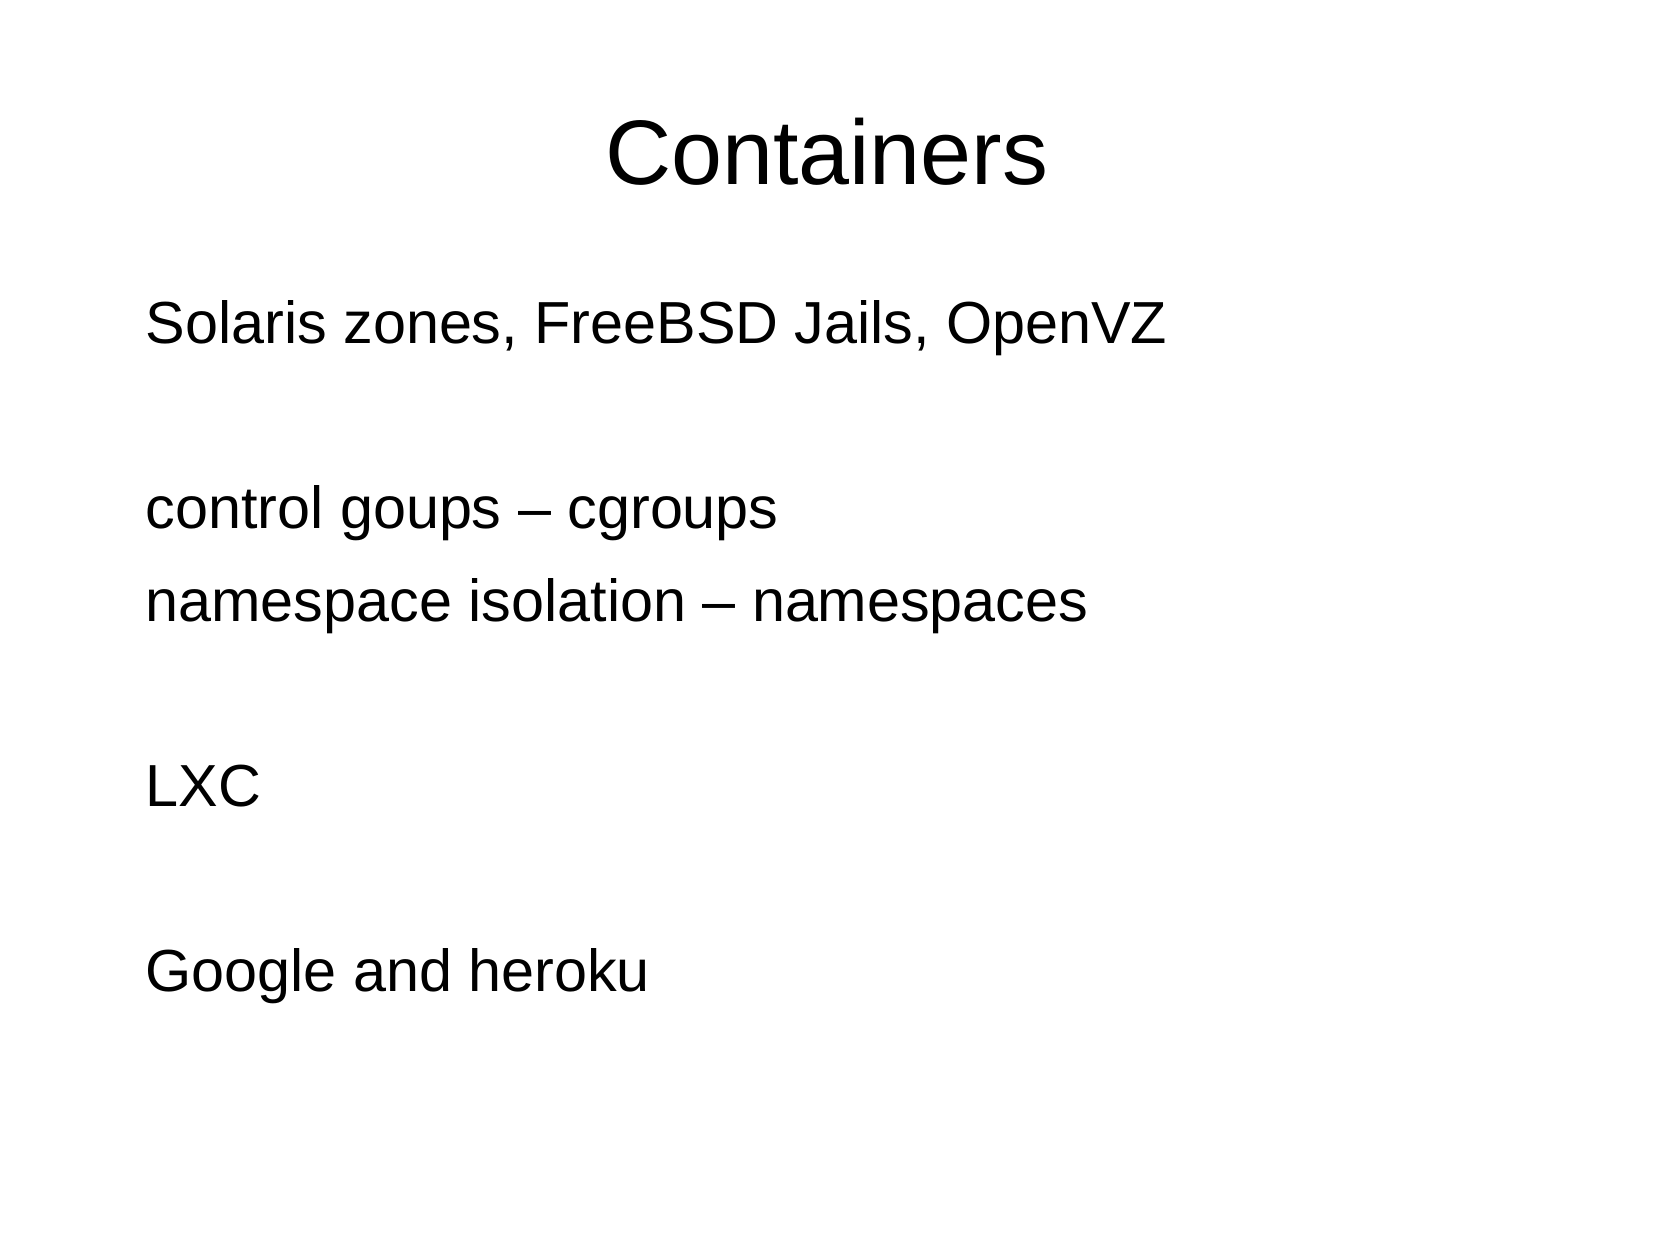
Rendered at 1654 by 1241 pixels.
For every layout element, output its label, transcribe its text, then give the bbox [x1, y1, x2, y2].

list Solaris zones, FreeBSD Jails, OpenVZ control goups – cgroups namespace isolation – namespaces LXC Google and heroku [82, 290, 1571, 1010]
title Containers [82, 49, 1571, 257]
